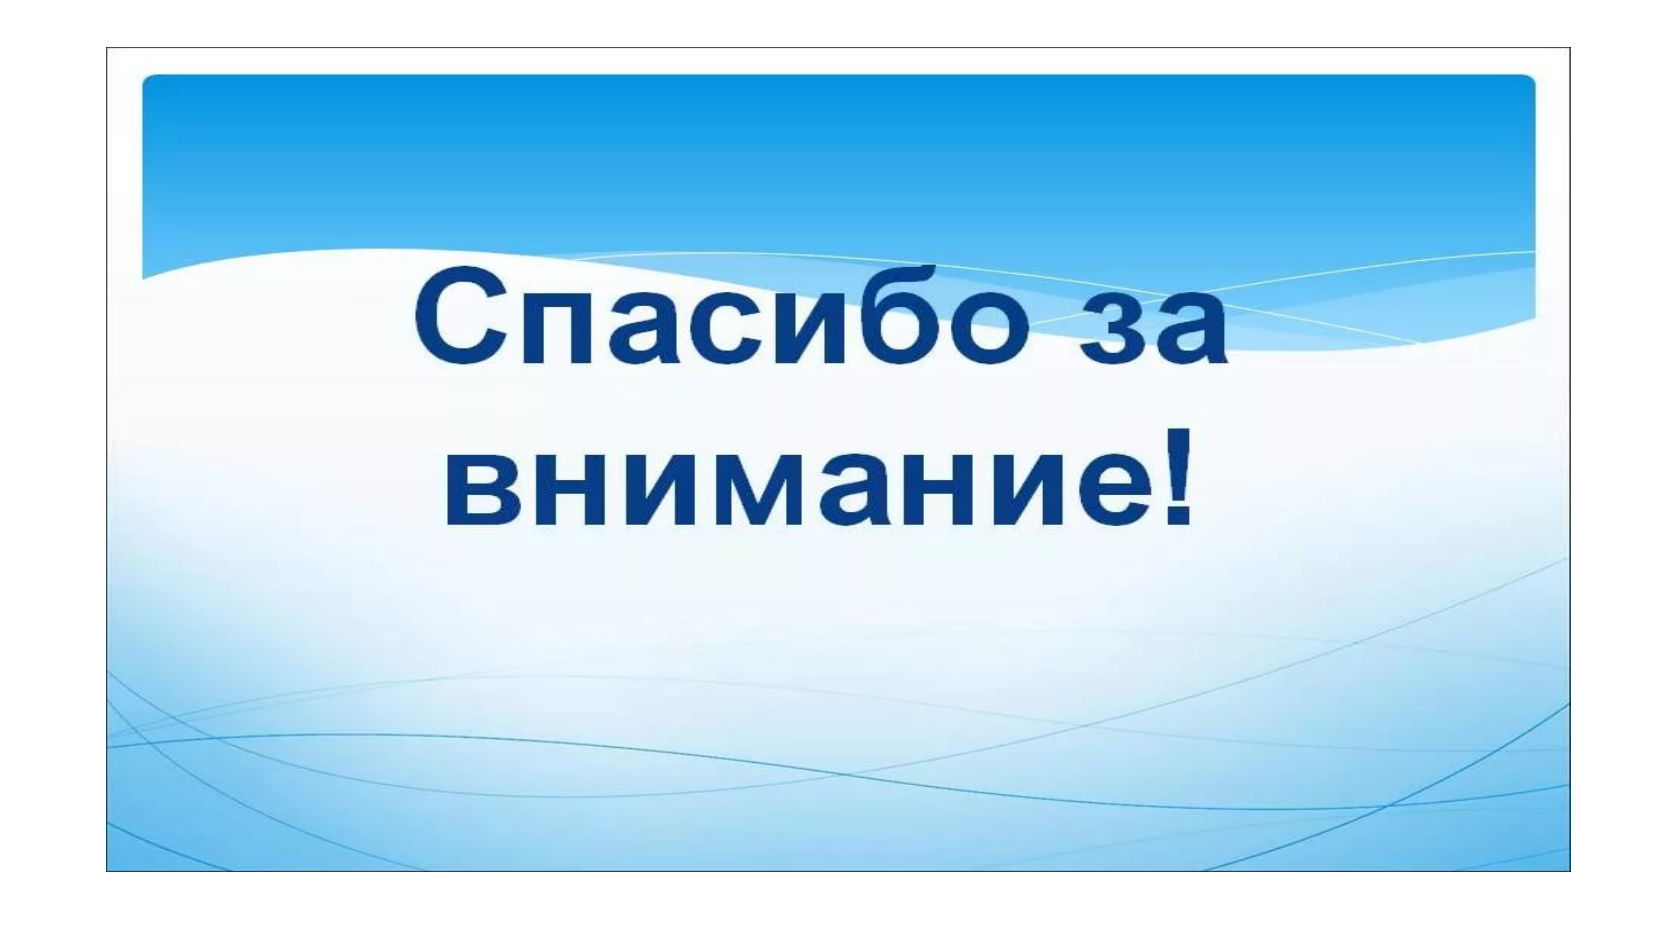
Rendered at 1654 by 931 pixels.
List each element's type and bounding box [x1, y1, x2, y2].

picture [106, 47, 1571, 872]
